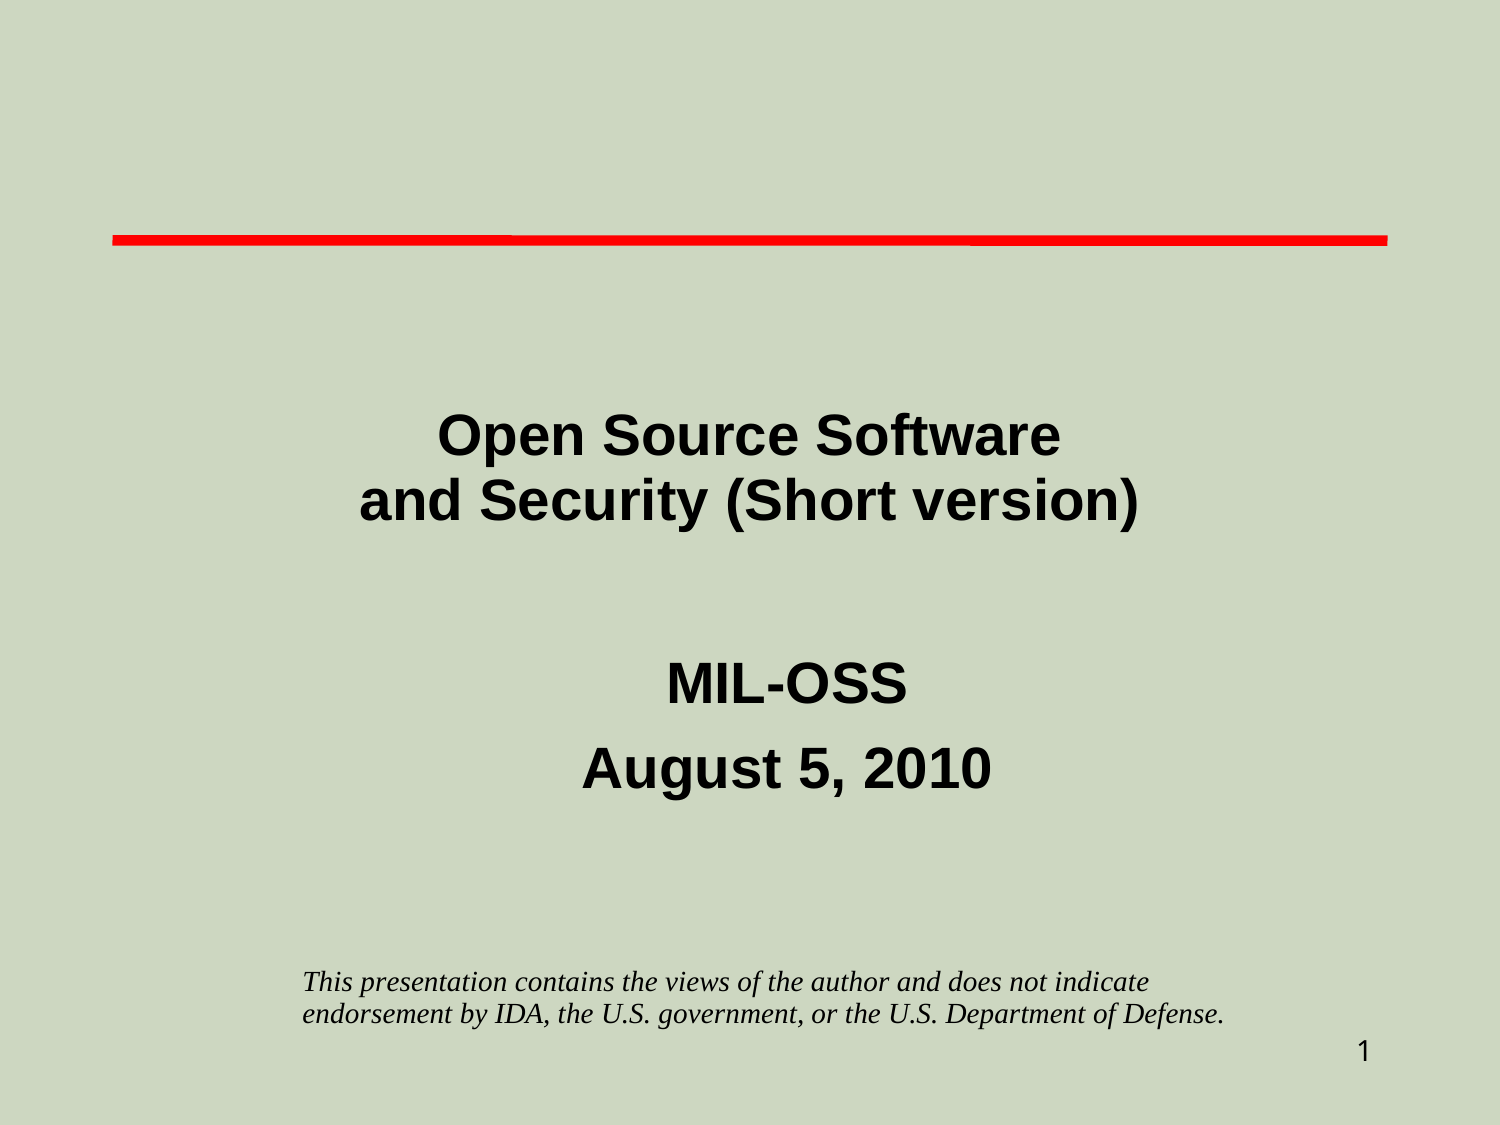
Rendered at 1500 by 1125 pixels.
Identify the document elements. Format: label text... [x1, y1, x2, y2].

text_box MIL-OSS August 5, 2010 [225, 637, 1276, 926]
title Open Source Software and Security (Short version) [112, 363, 1388, 574]
text_box This presentation contains the views of the author and does not indicate endorsement by IDA, the U.S. government, or the U.S. Department of Defense. [287, 957, 1276, 1039]
